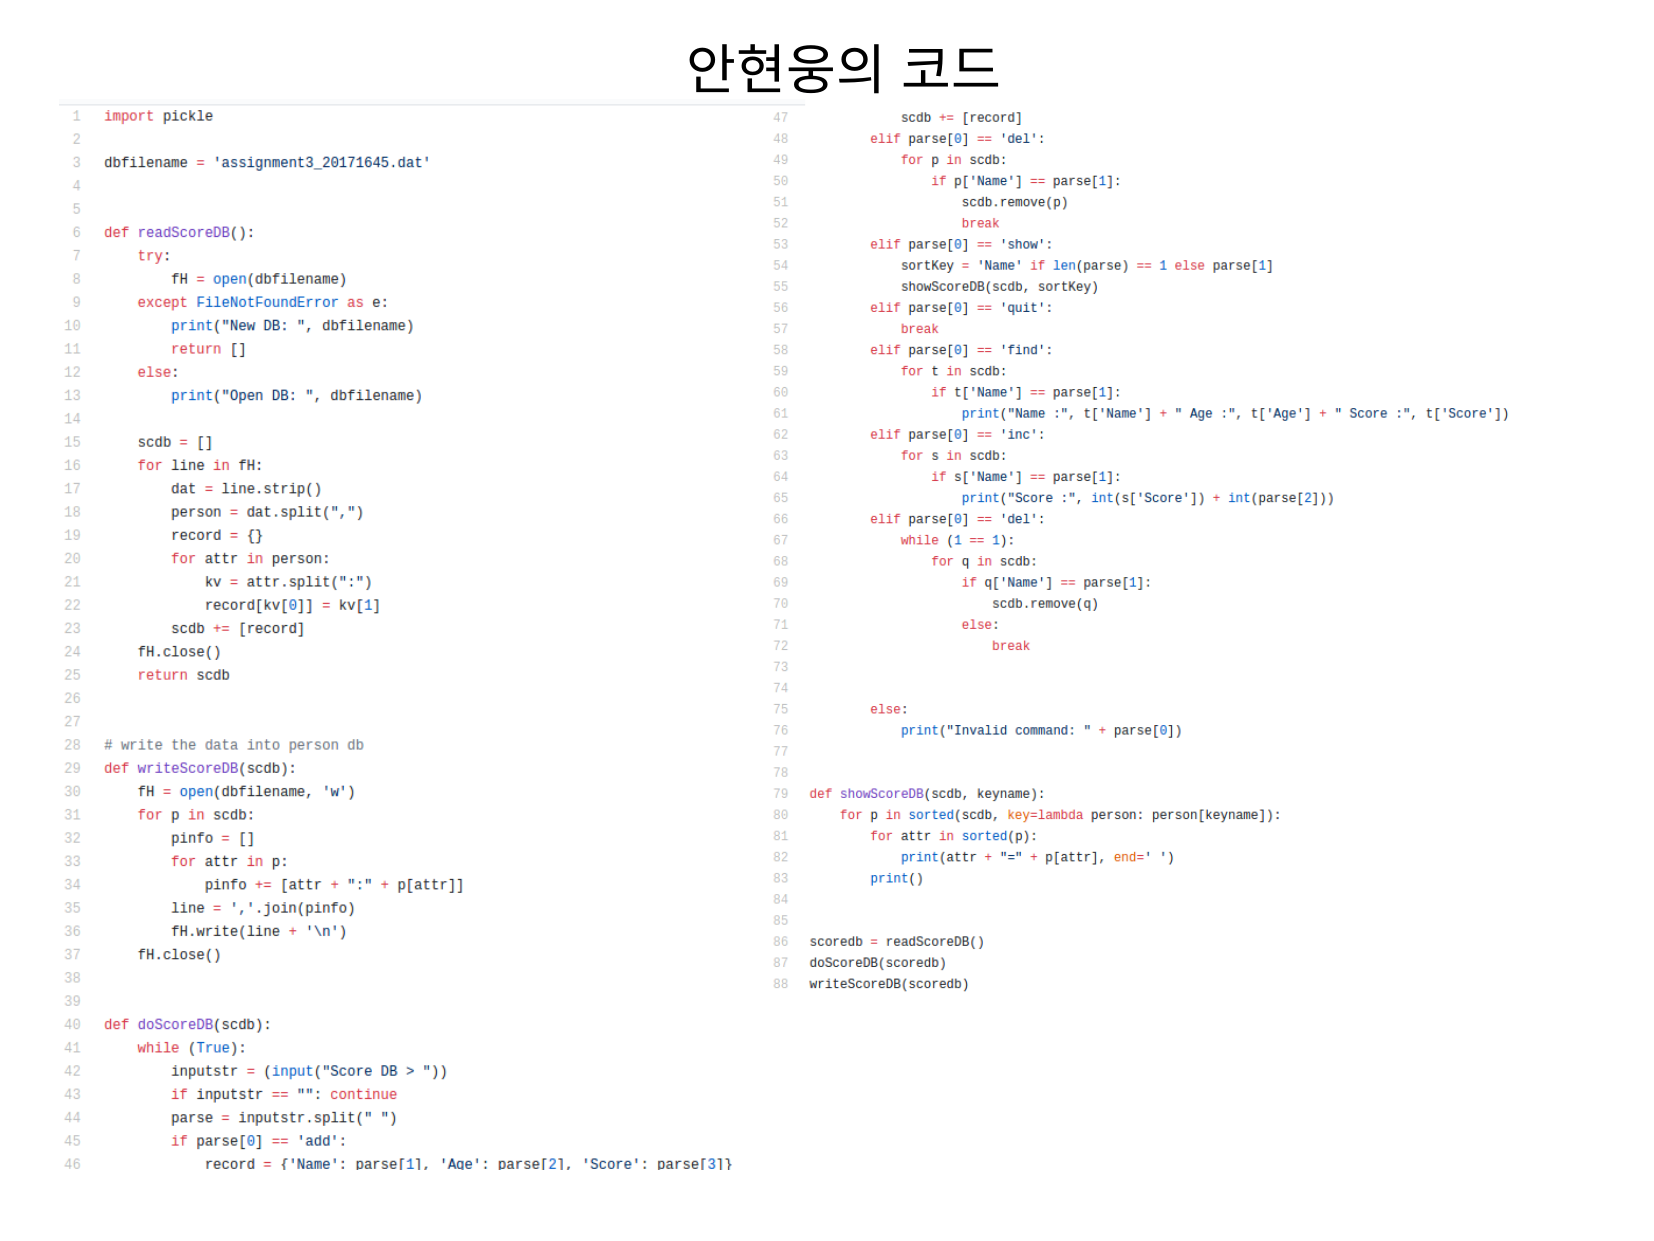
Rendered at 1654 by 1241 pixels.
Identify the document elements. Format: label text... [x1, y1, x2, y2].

title 안현웅의 코드 [312, 2, 1376, 112]
picture [59, 99, 1570, 1170]
